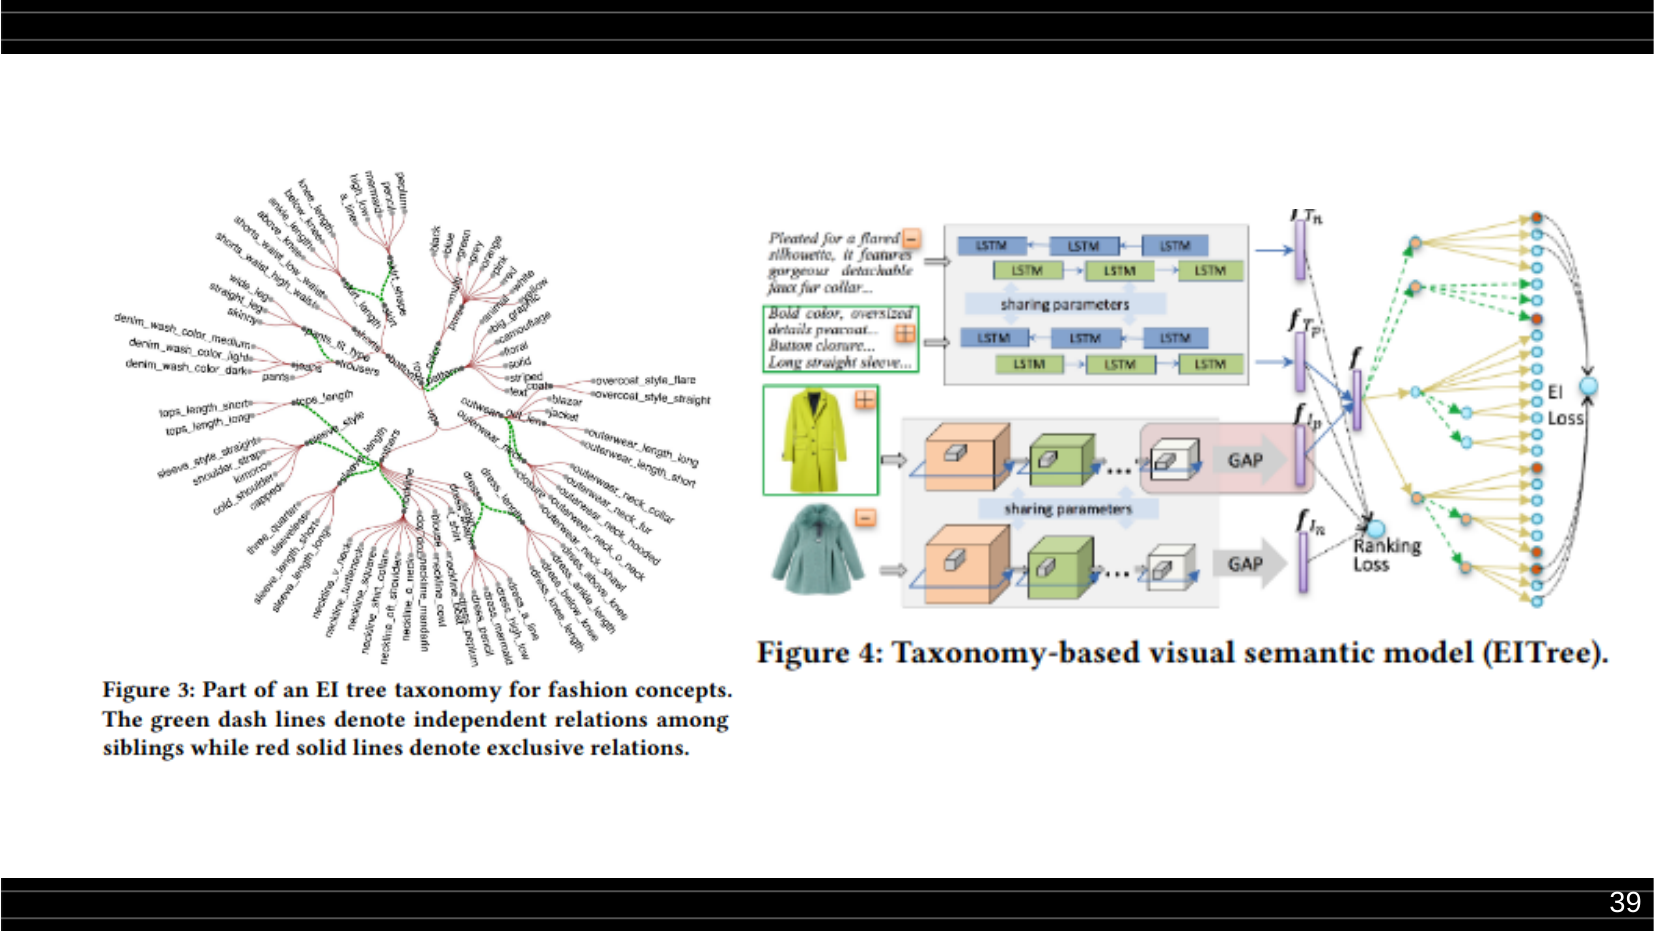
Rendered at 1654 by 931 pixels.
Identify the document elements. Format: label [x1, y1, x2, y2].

picture [56, 119, 1653, 774]
picture [1, 878, 1654, 931]
picture [1, 0, 1654, 54]
